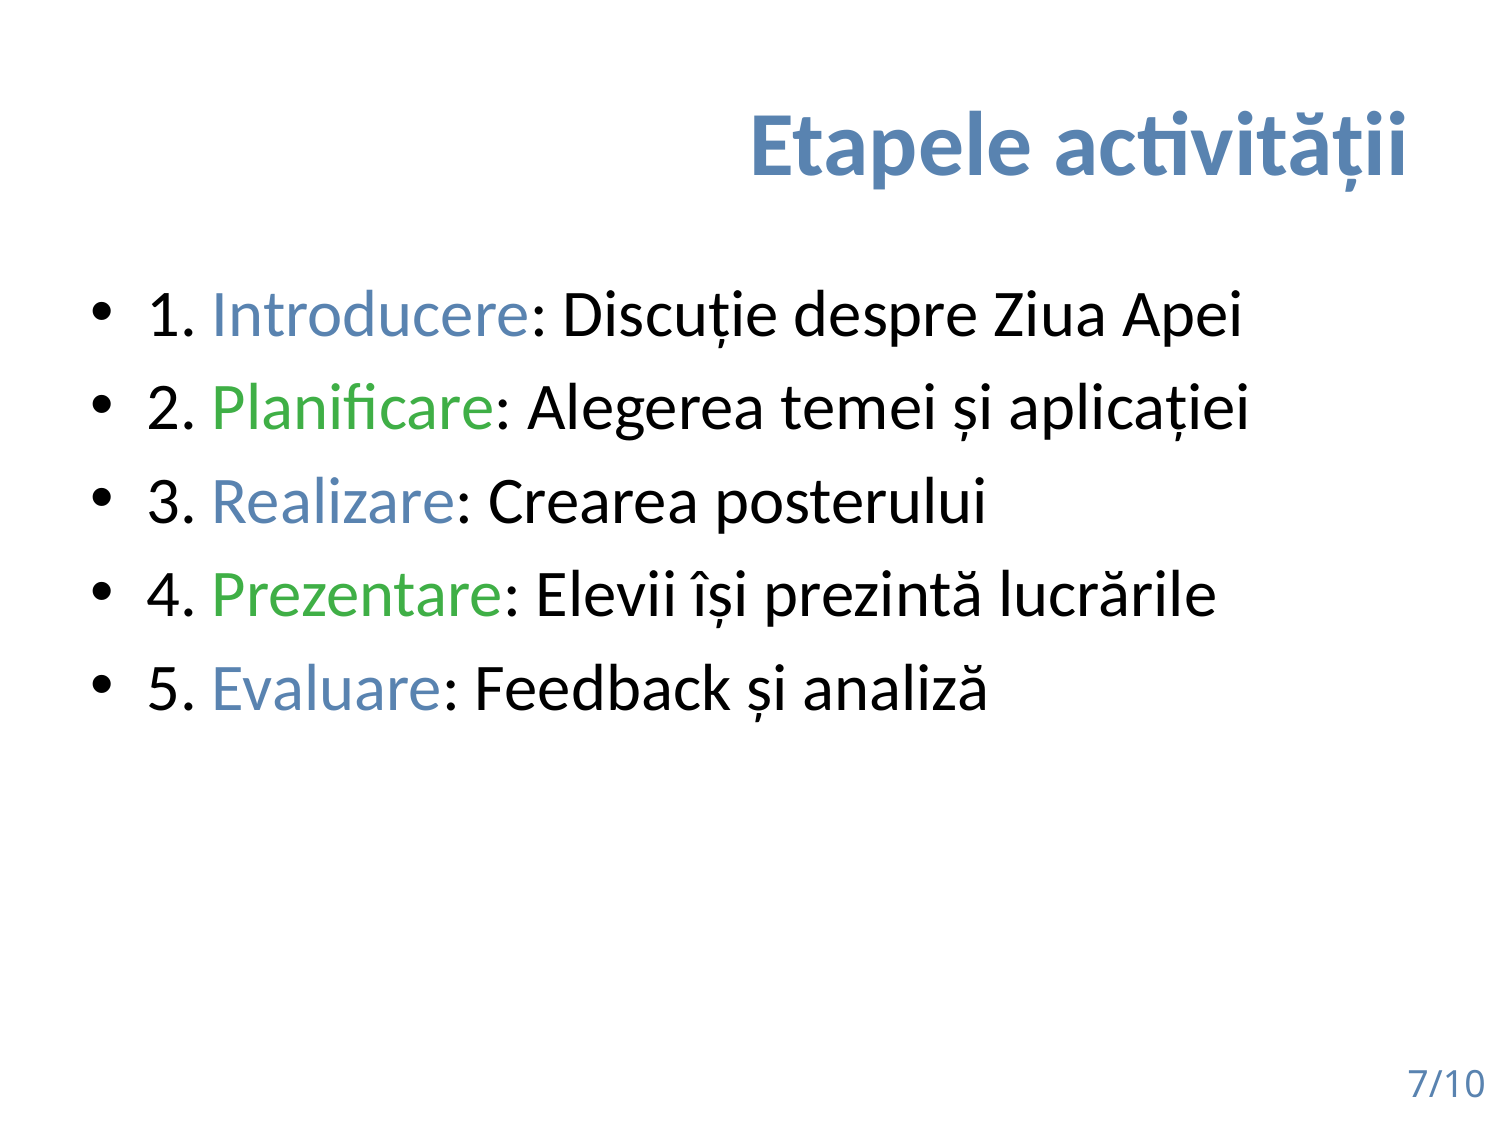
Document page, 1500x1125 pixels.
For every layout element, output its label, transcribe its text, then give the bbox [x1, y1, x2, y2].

list 1. Introducere: Discuție despre Ziua Apei 2. Planificare: Alegerea temei și aplicației 3. Realizare: Crearea posterului 4. Prezentare: Elevii își prezintă lucrările 5. Evaluare: Feedback și analiză [75, 262, 1425, 1005]
text_box <number>/10 [1312, 1050, 1500, 1121]
title Etapele activității [75, 45, 1425, 233]
